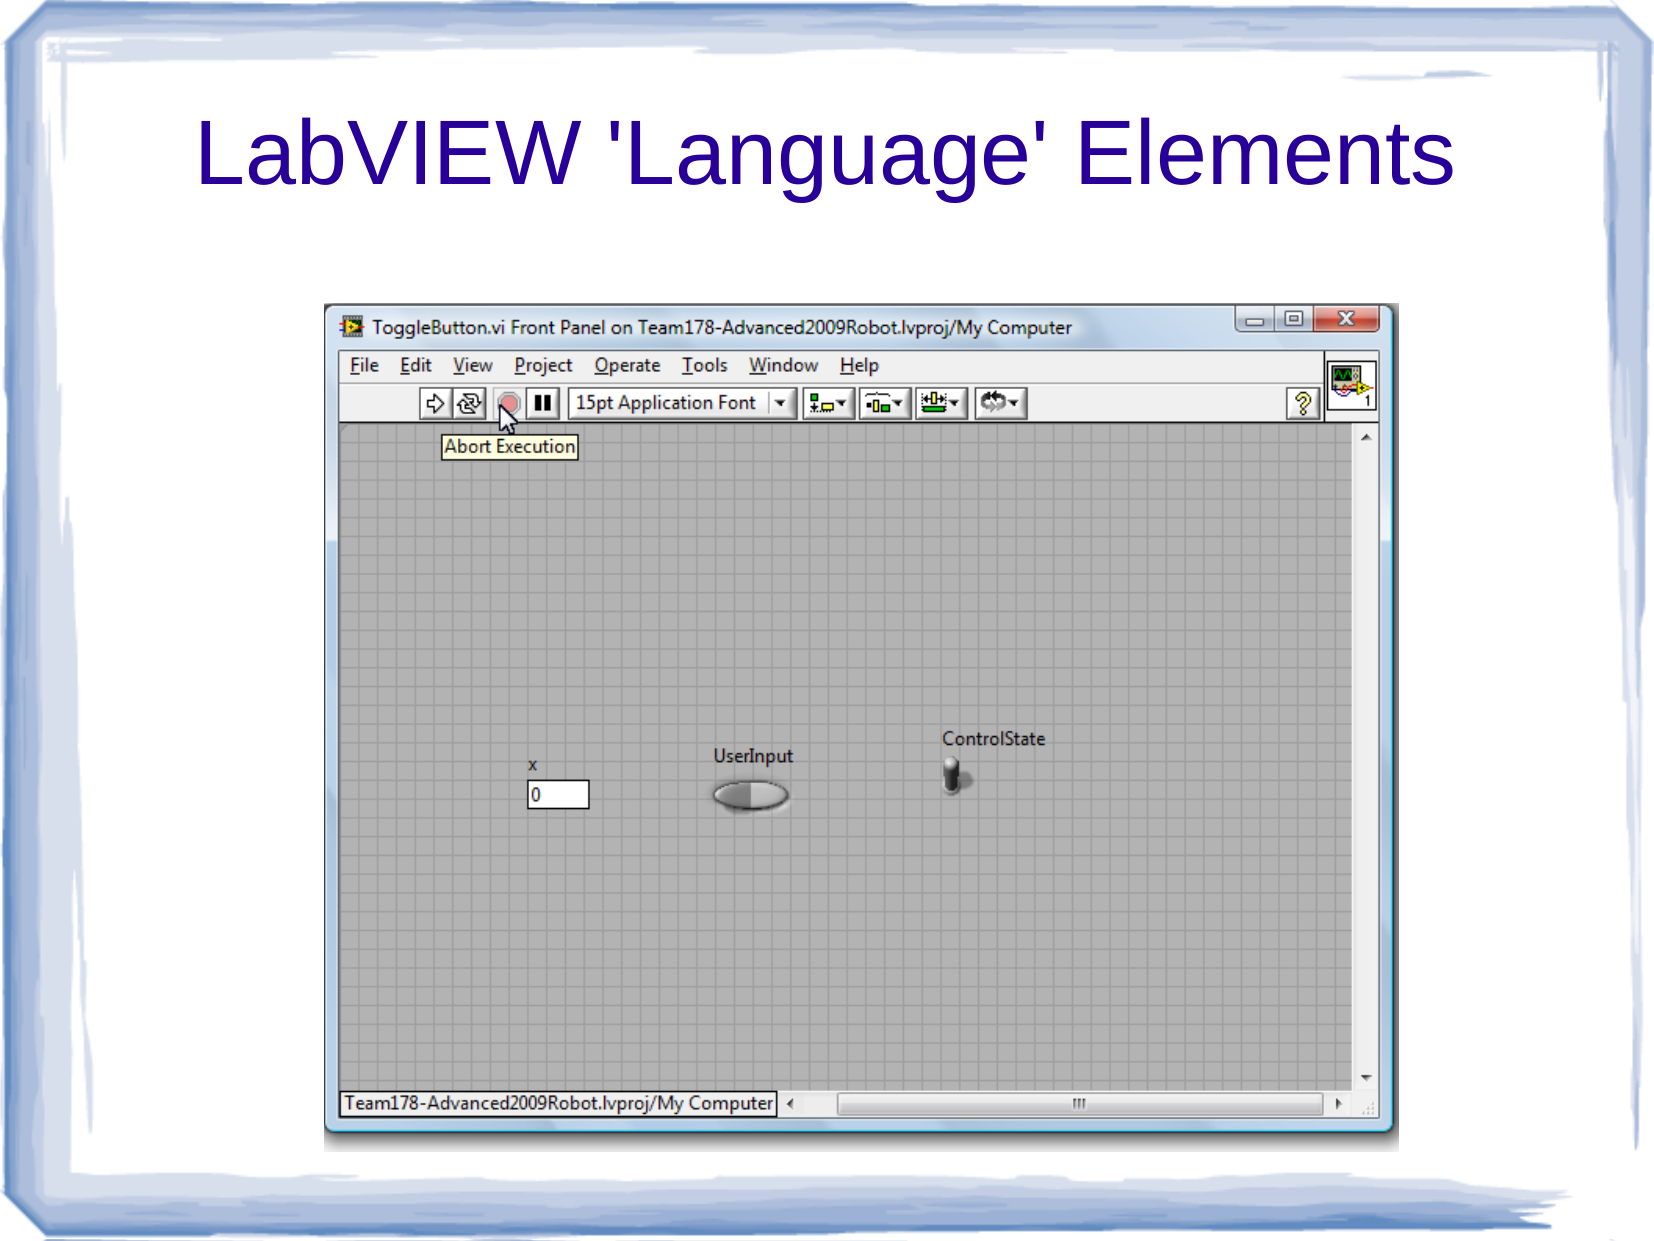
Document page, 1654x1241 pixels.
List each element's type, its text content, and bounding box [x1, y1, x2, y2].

picture [0, 0, 1654, 1241]
title LabVIEW 'Language' Elements [82, 56, 1571, 250]
